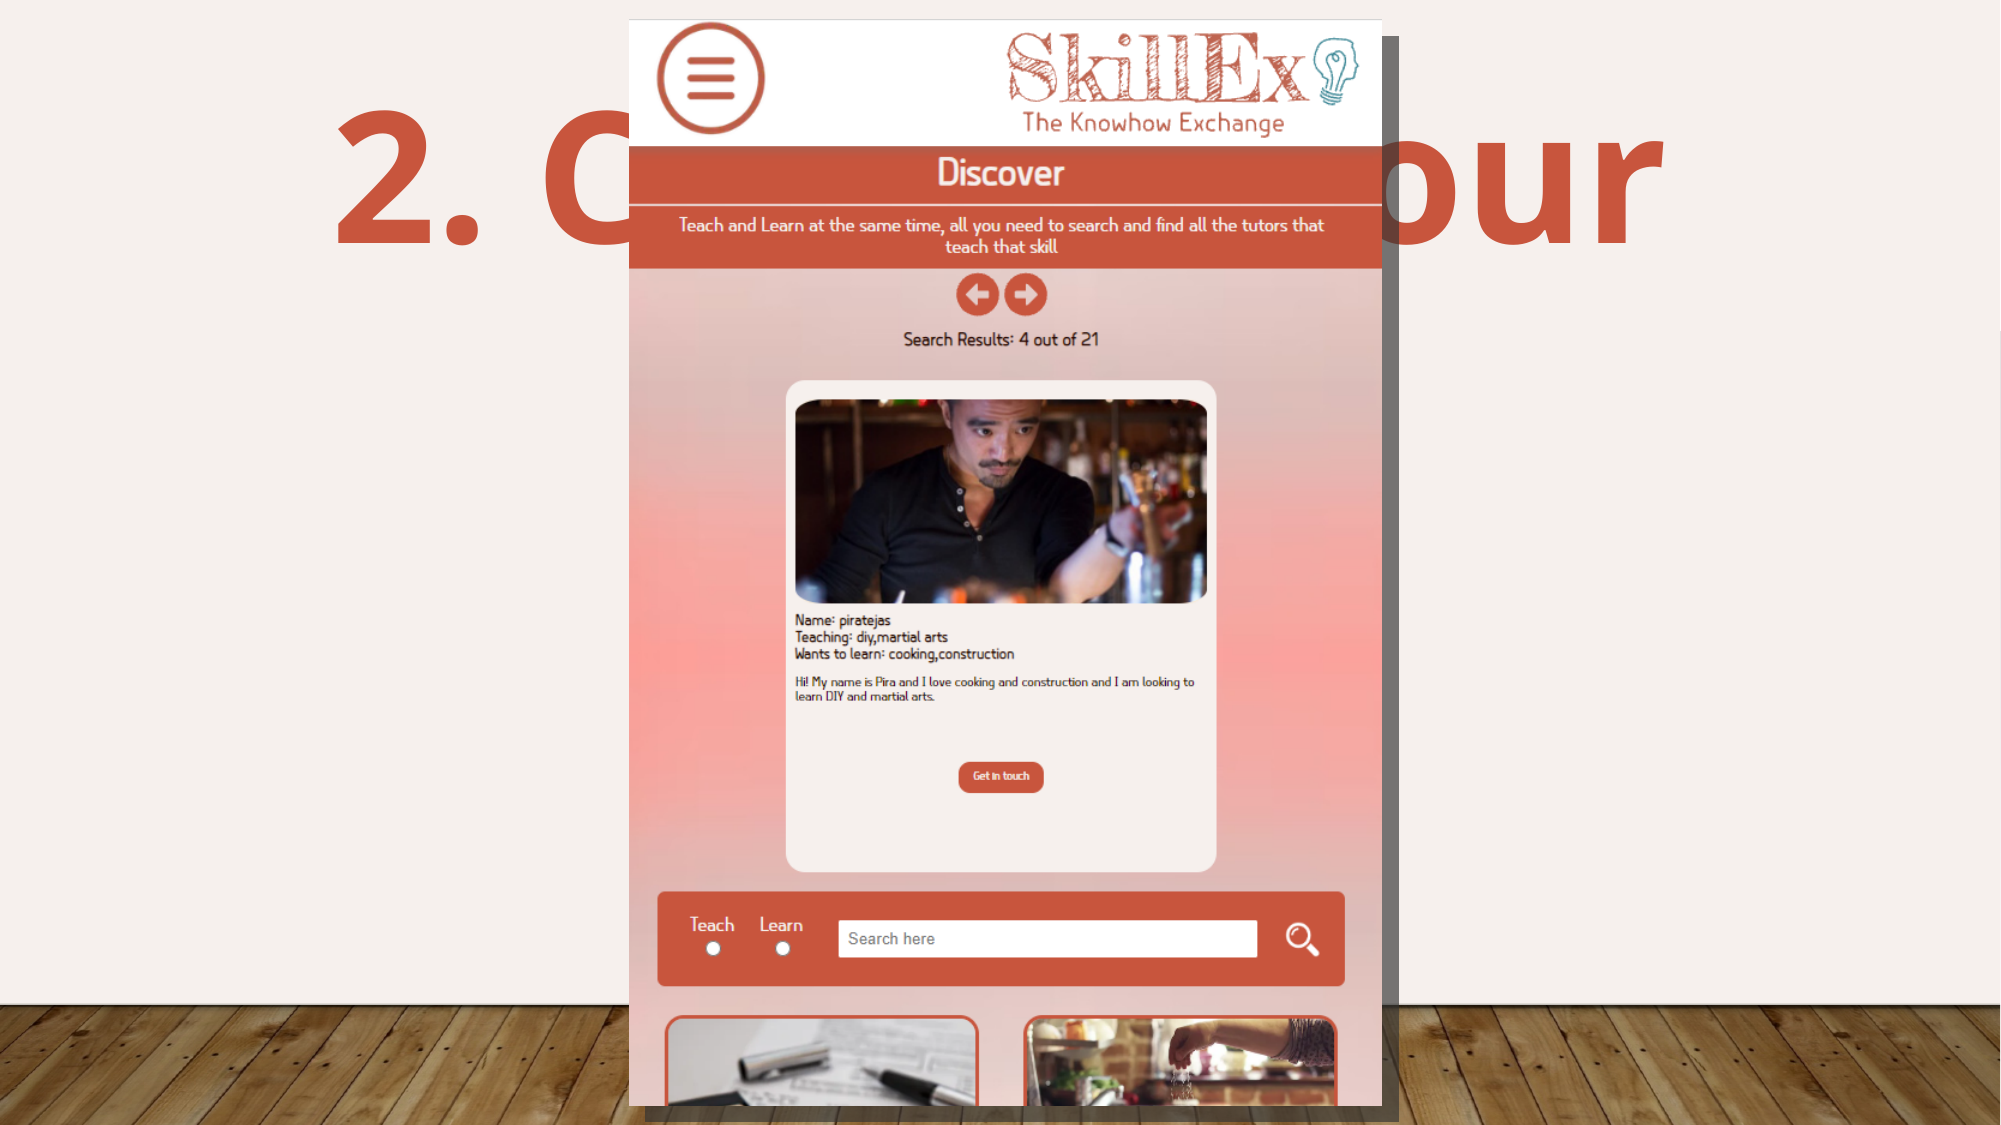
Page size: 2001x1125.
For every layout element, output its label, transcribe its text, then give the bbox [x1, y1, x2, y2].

text_box 2. Choose your teacher [86, 52, 629, 290]
picture [629, 19, 1382, 1106]
text_box 2. Choose your teacher [1399, 52, 1914, 290]
